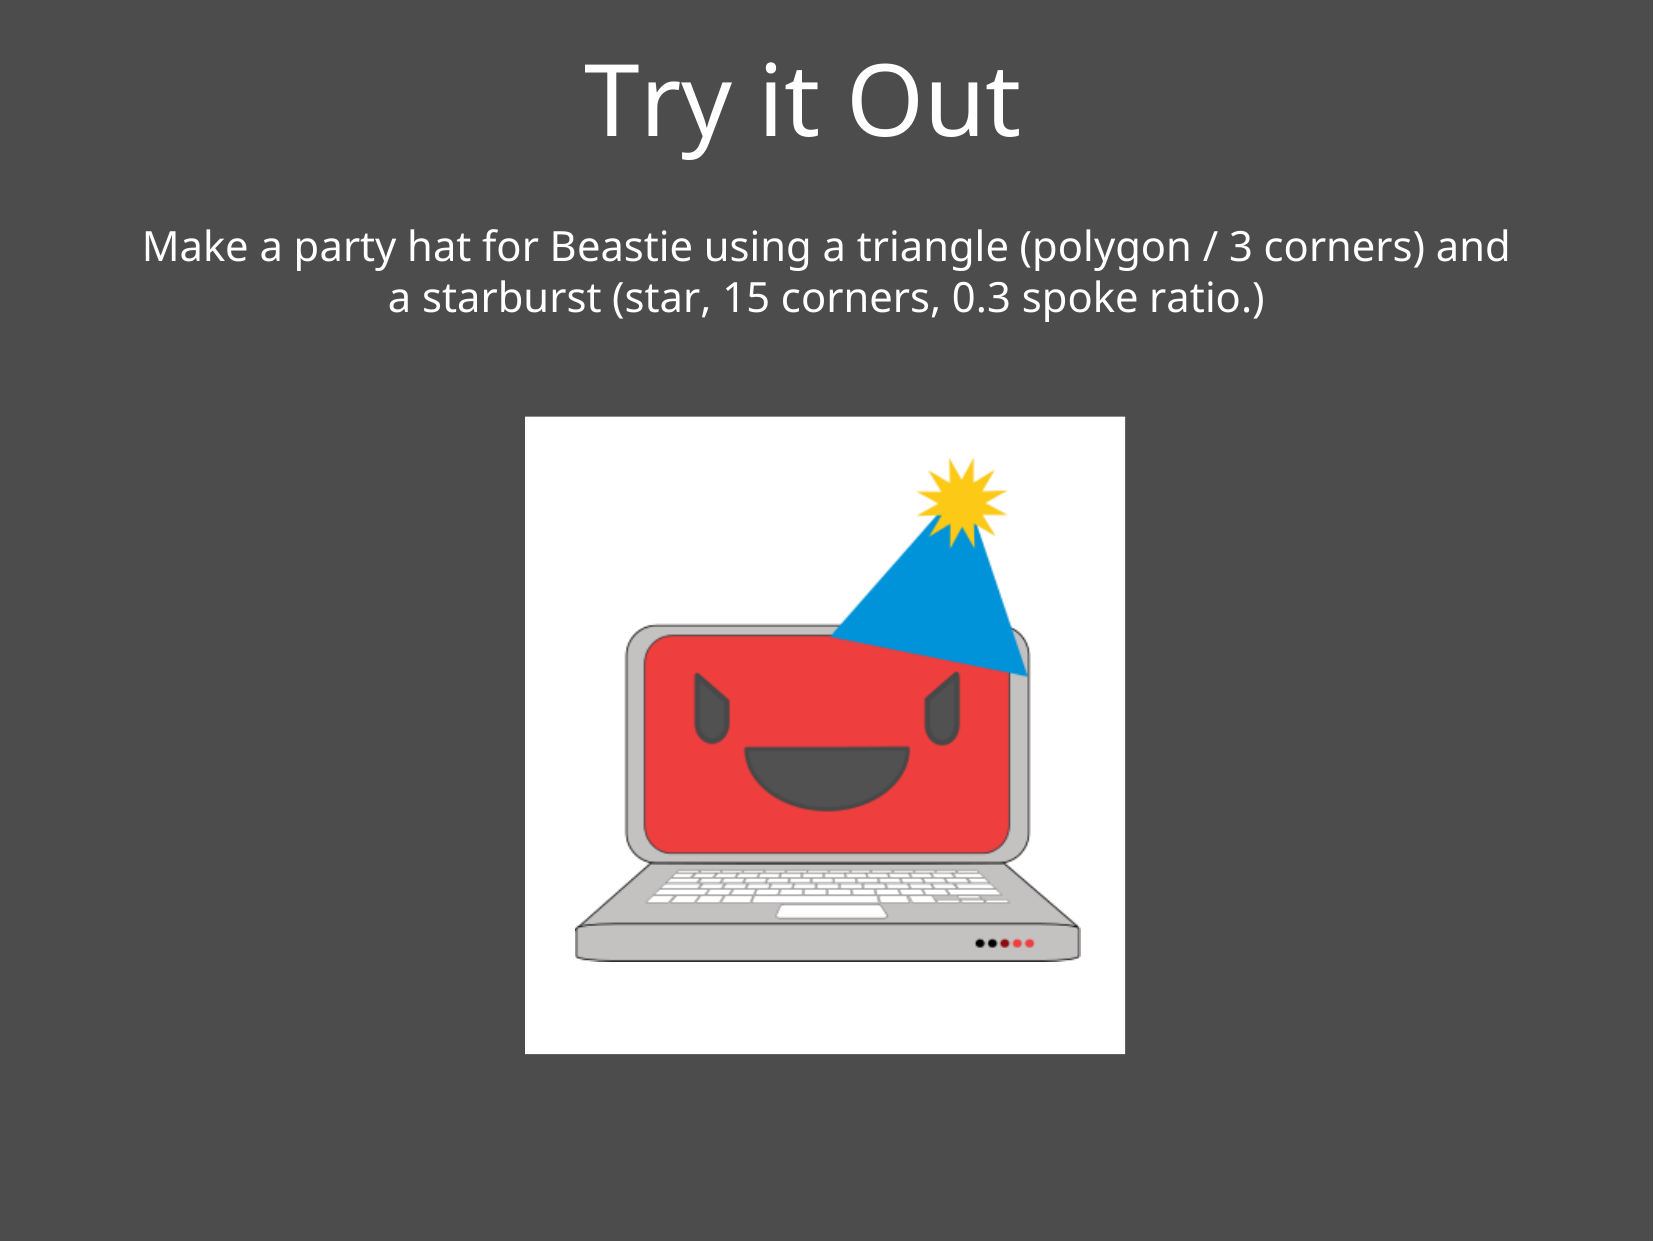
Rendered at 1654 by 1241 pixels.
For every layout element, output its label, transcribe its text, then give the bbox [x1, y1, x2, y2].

picture [575, 458, 1081, 962]
title Make a party hat for Beastie using a triangle (polygon / 3 corners) and a starburst (star, 15 corners, 0.3 spoke ratio.) [132, 197, 1521, 346]
text_box [525, 416, 1126, 1055]
title Try it Out [53, 0, 1554, 239]
